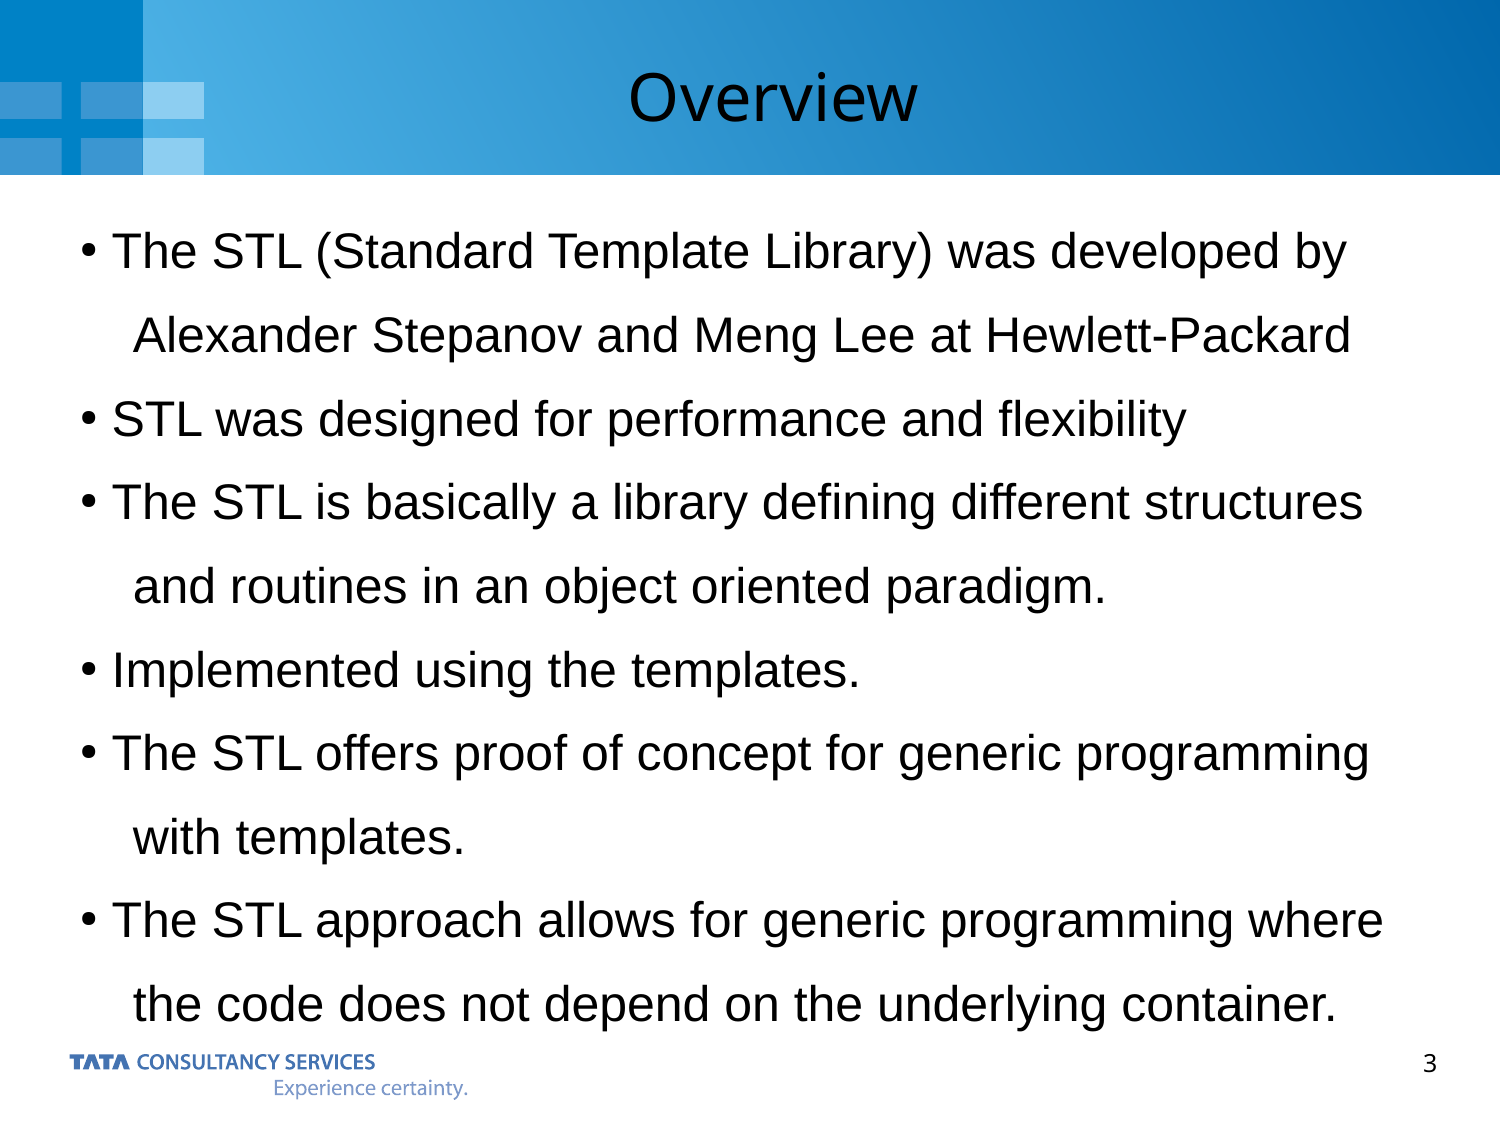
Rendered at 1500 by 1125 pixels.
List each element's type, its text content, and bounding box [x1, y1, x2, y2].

text_box The STL (Standard Template Library) was developed by Alexander Stepanov and Meng Lee at Hewlett-Packard STL was designed for performance and flexibility The STL is basically a library defining different structures and routines in an object oriented paradigm. Implemented using the templates. The STL offers proof of concept for generic programming with templates. The STL approach allows for generic programming where the code does not depend on the underlying container. [47, 188, 1441, 1040]
text_box Overview [200, 1, 1347, 188]
